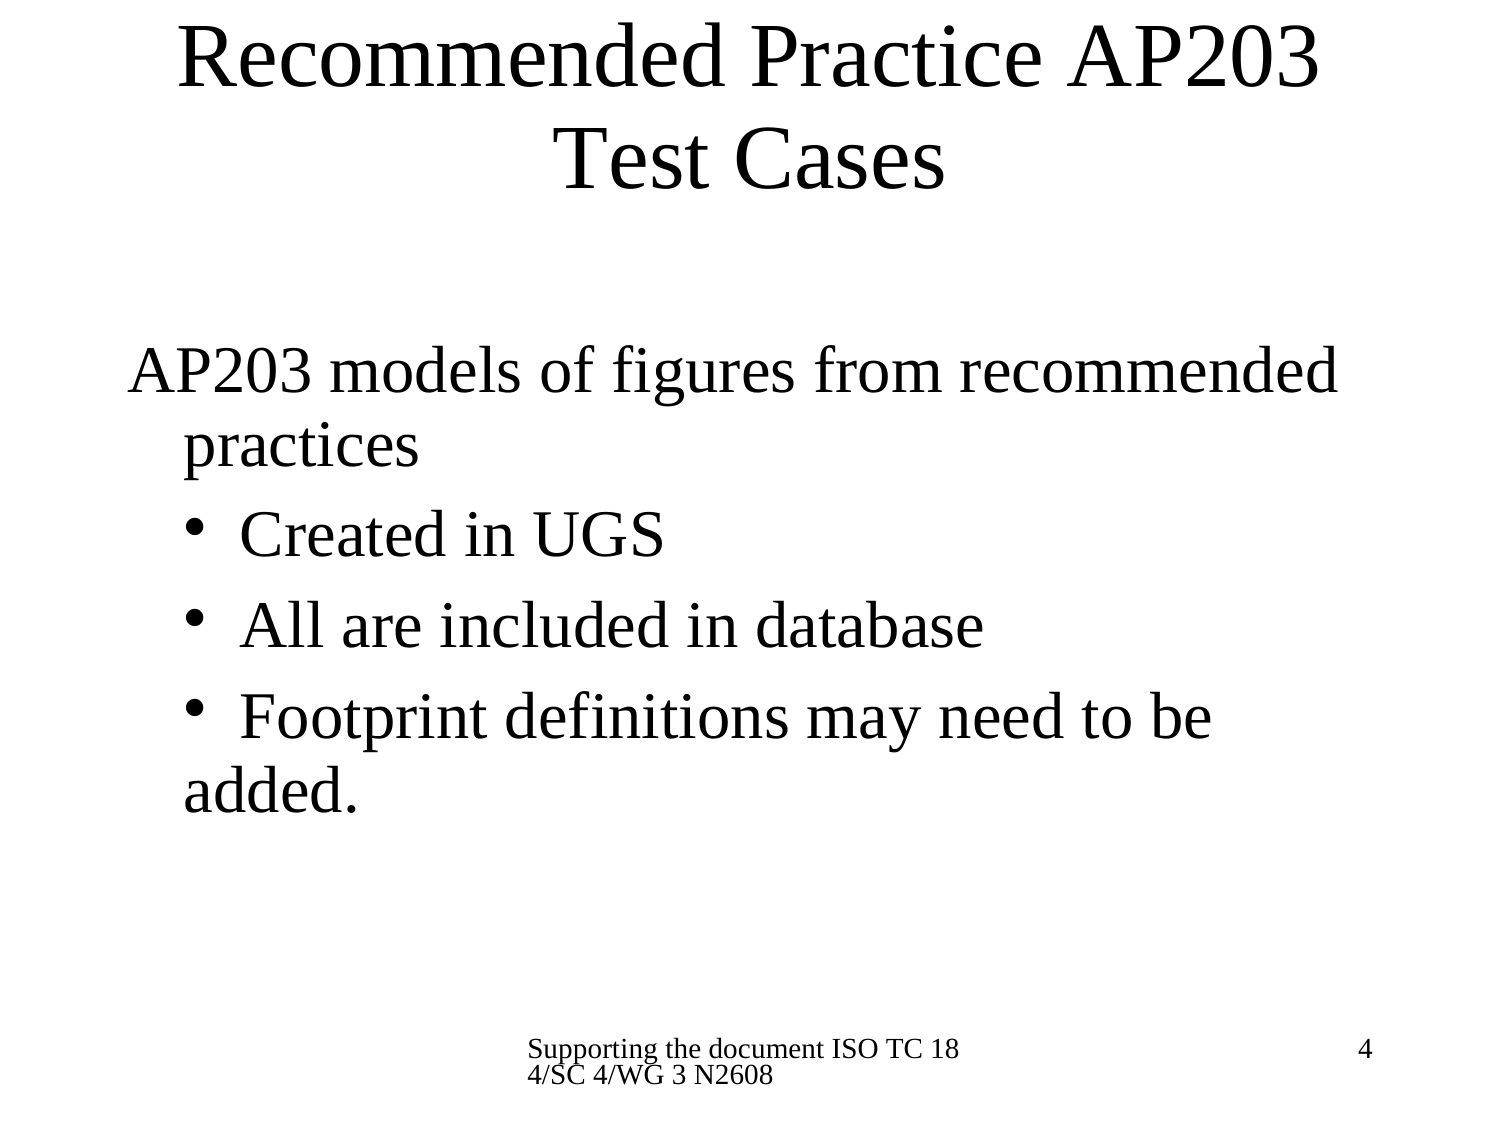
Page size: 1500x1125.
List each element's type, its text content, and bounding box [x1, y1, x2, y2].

list AP203 models of figures from recommended practices Created in UGS All are included in database Footprint definitions may need to be added. [112, 324, 1388, 1001]
title Recommended Practice AP203 Test Cases [112, 0, 1388, 216]
